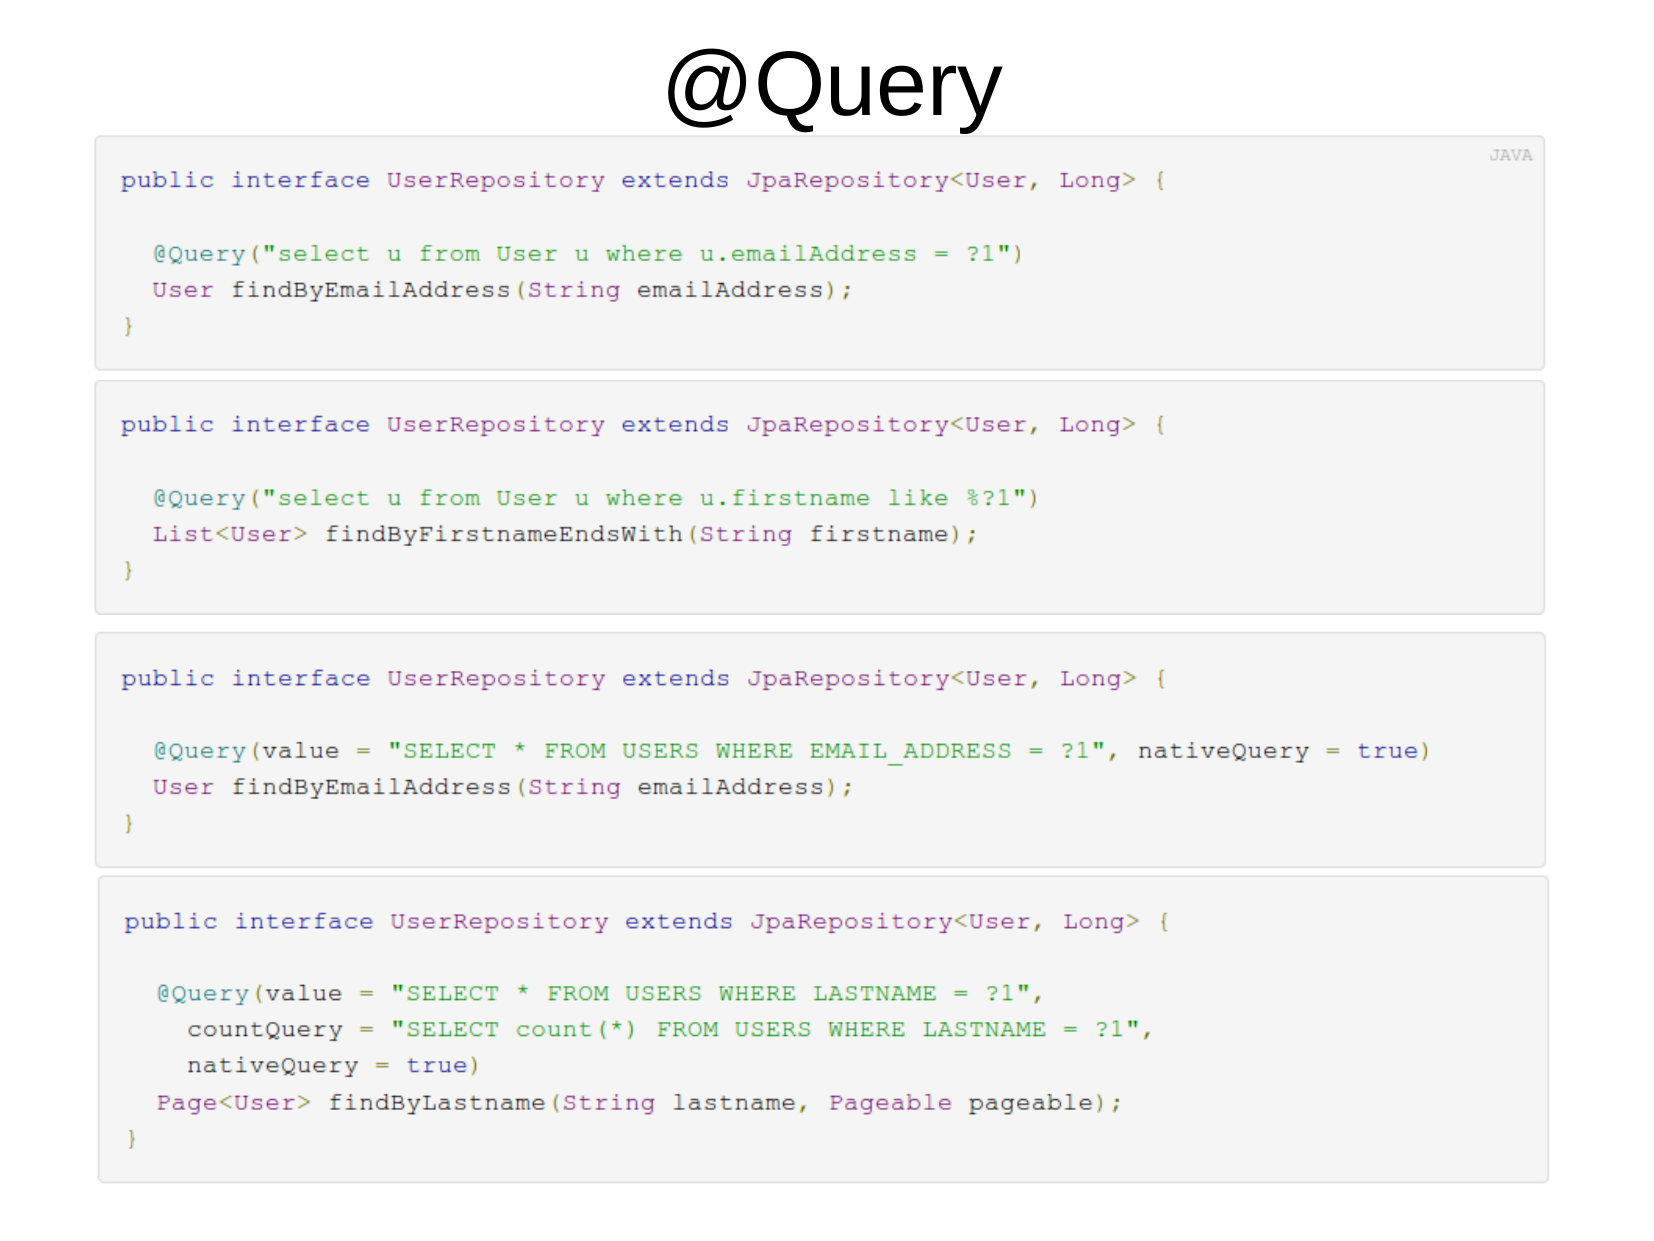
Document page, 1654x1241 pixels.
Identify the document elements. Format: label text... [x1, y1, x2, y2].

picture [95, 874, 1554, 1186]
picture [90, 380, 1550, 616]
picture [90, 134, 1550, 374]
title @Query [105, 32, 1561, 136]
picture [92, 629, 1554, 873]
